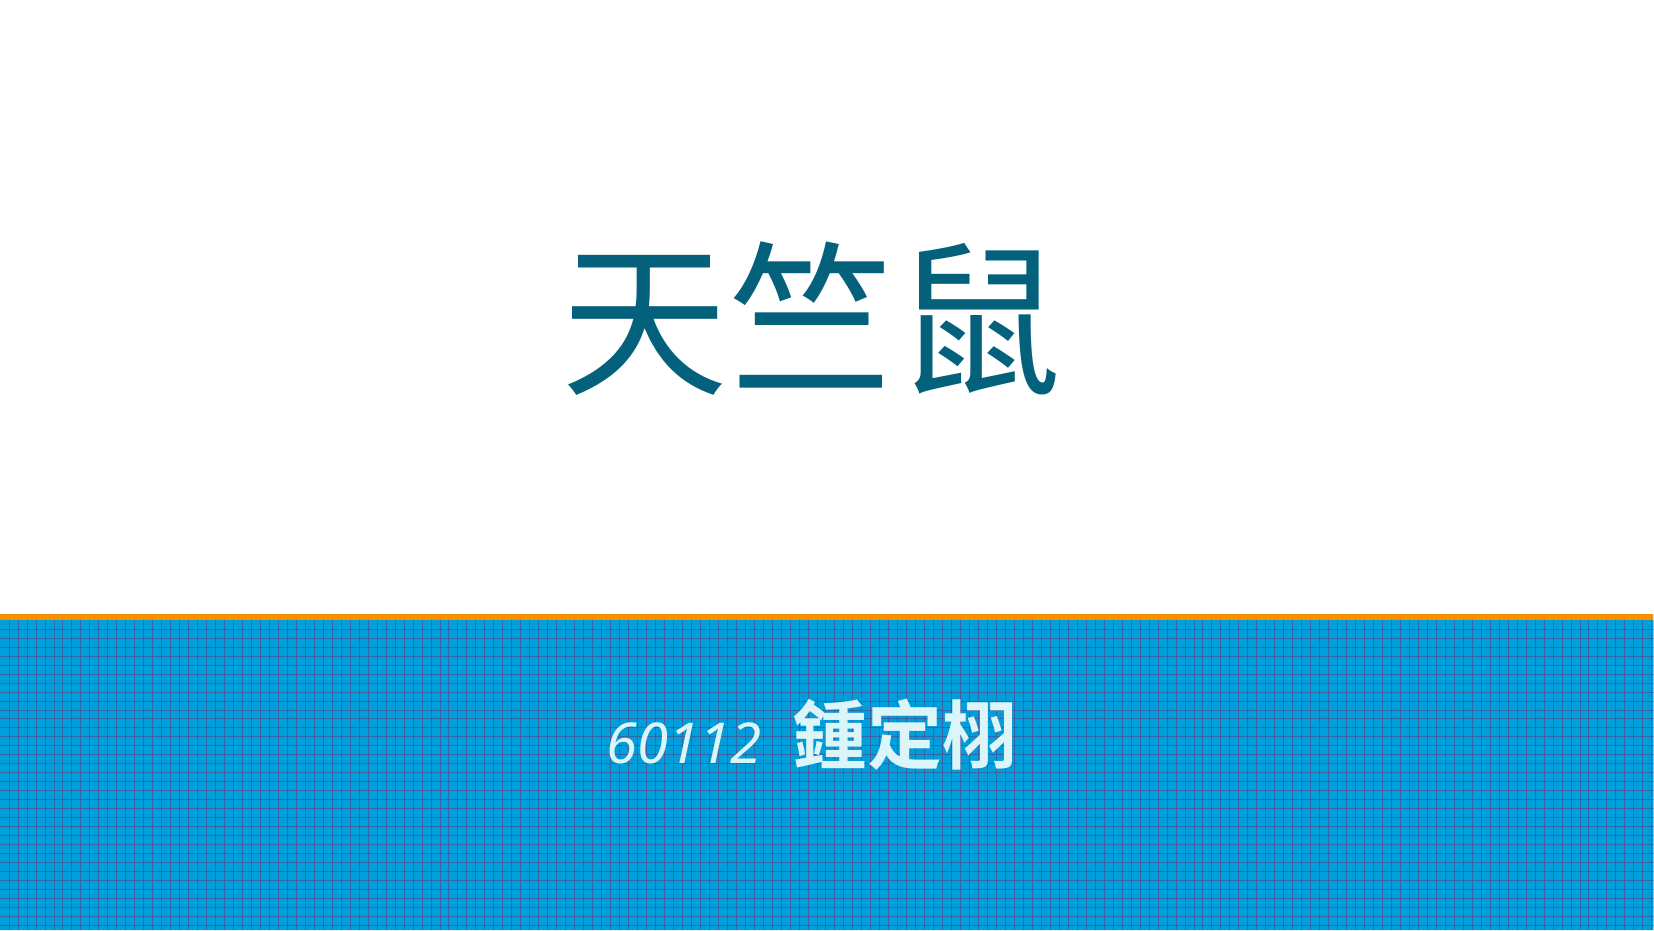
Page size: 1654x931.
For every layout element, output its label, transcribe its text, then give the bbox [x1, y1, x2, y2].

title 天竺鼠 [73, 44, 1551, 576]
subtitle 60112 鍾定栩 [73, 634, 1551, 827]
